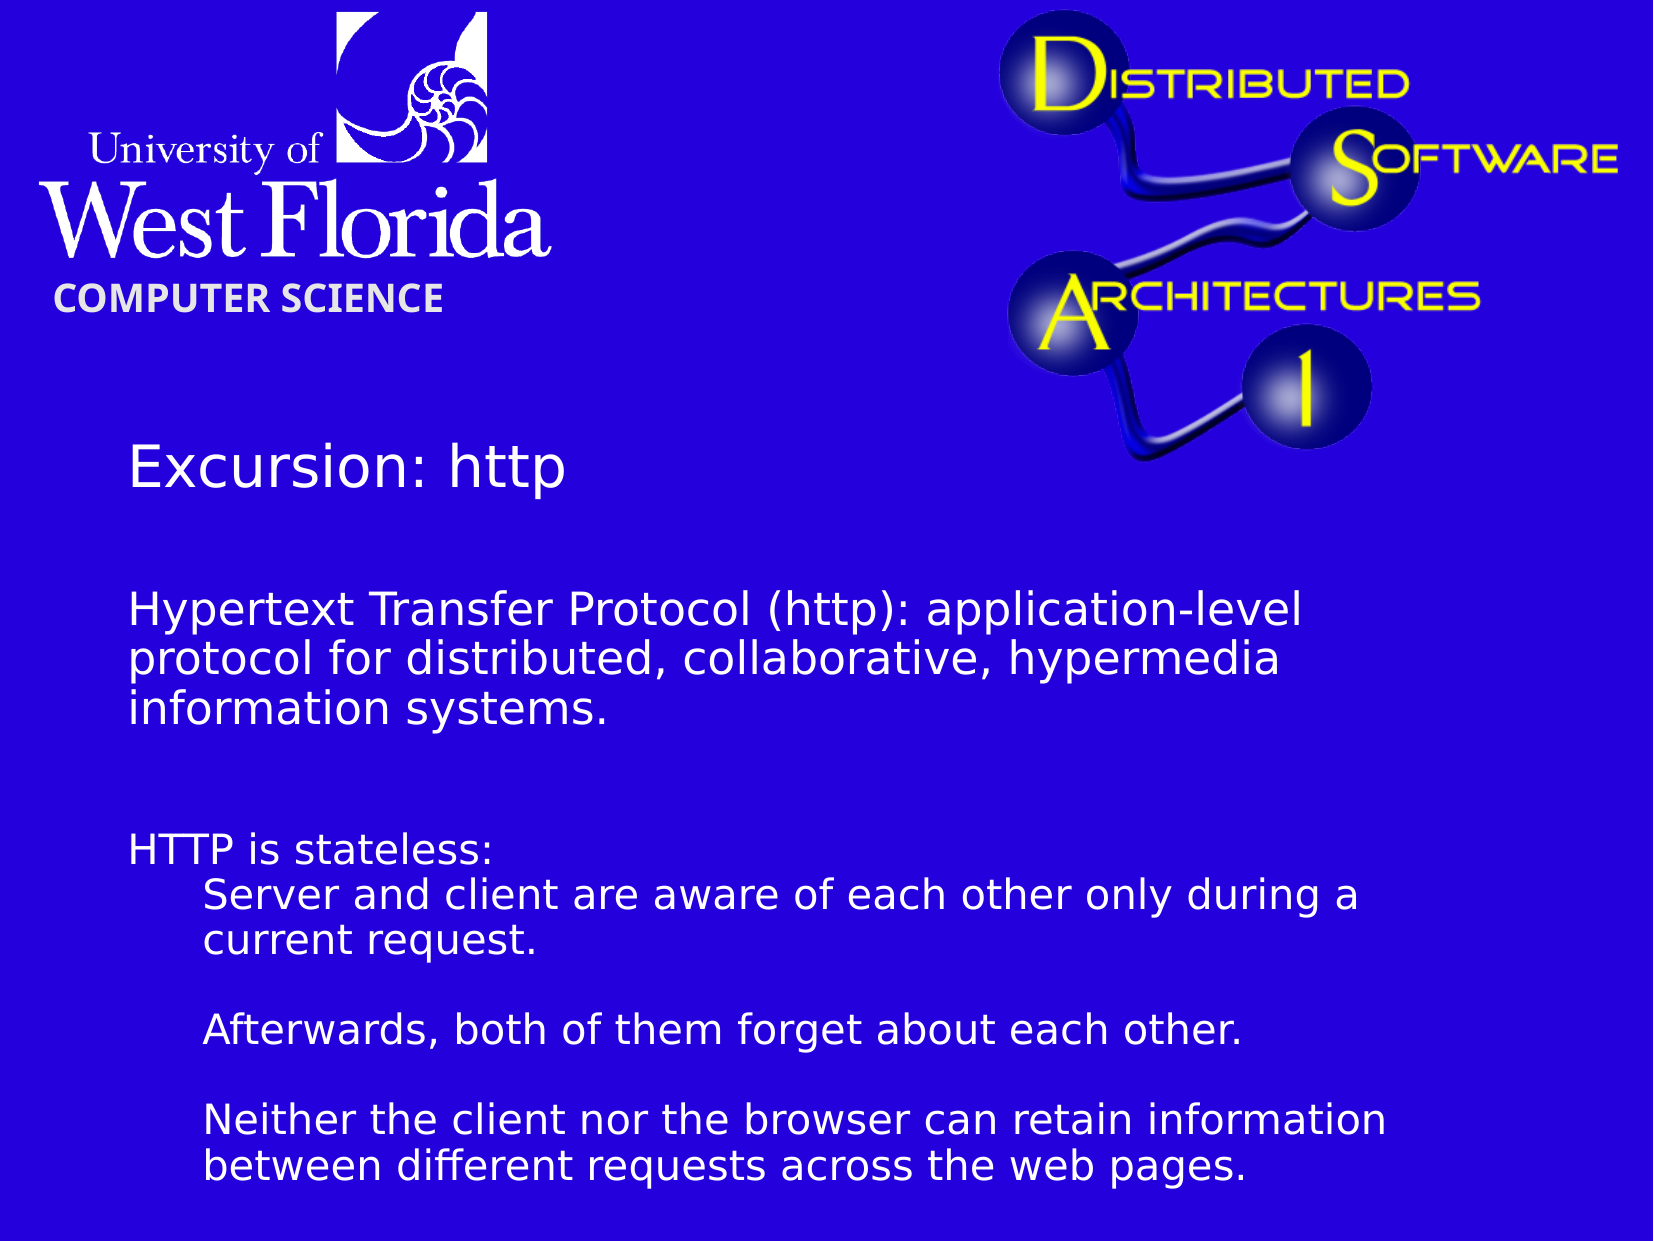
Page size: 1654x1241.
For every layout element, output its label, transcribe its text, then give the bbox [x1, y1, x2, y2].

text_box Excursion: http Hypertext Transfer Protocol (http): application-level protocol for distributed, collaborative, hypermedia information systems. HTTP is stateless: Server and client are aware of each other only during a current request. Afterwards, both of them forget about each other. Neither the client nor the browser can retain information between different requests across the web pages. [112, 426, 1426, 1241]
text_box COMPUTER SCIENCE [37, 262, 563, 325]
picture [910, 0, 1653, 506]
picture [37, 0, 559, 262]
